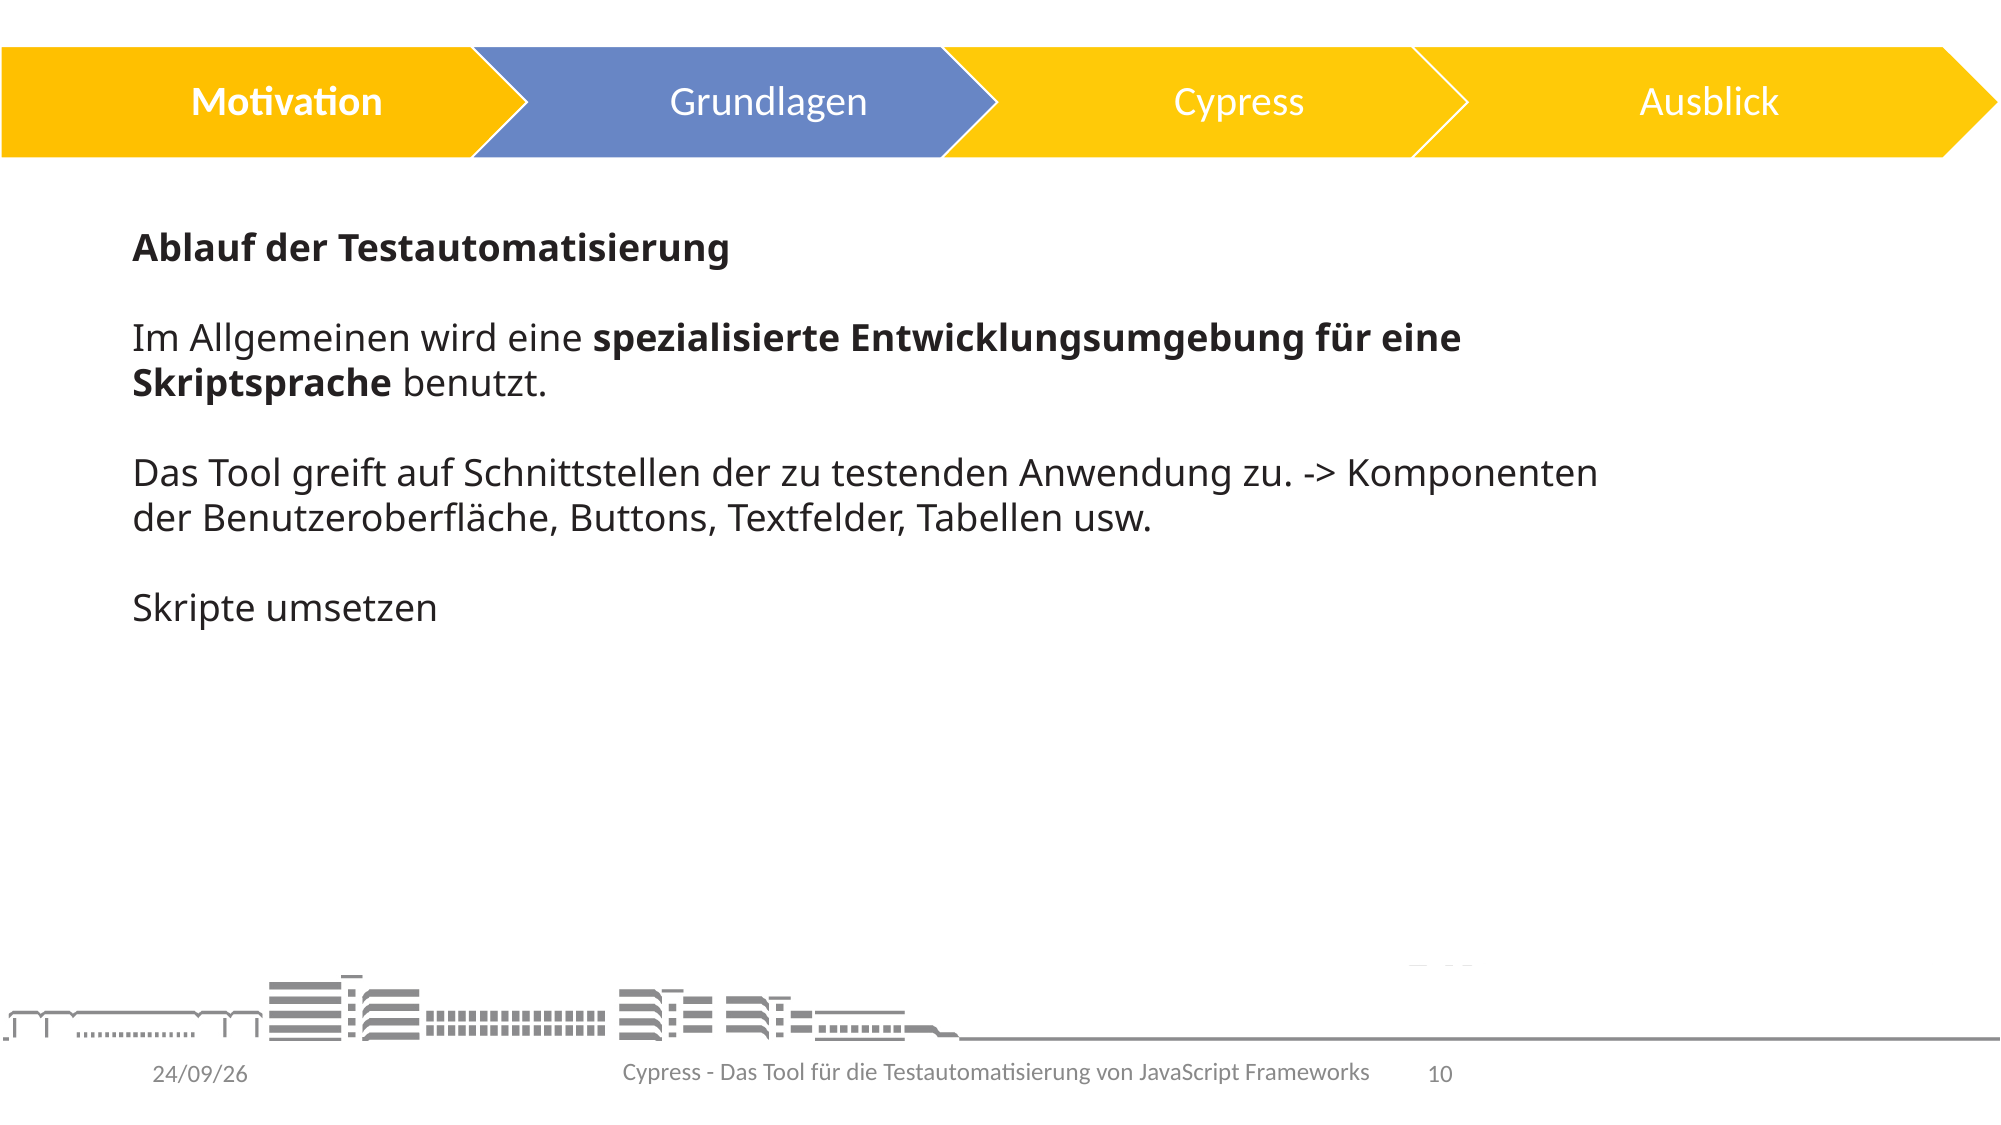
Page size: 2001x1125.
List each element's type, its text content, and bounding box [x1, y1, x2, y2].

text_box 10 [1412, 1042, 1863, 1103]
picture [0, 963, 2000, 1048]
text_box Motivation [0, 46, 526, 159]
text_box Cypress [941, 46, 1466, 159]
text_box Grundlagen [470, 46, 996, 159]
text_box Ablauf der Testautomatisierung Im Allgemeinen wird eine spezialisierte Entwicklungsumgebung für eine Skriptsprache benutzt. Das Tool greift auf Schnittstellen der zu testenden Anwendung zu. -> Komponenten der Benutzeroberfläche, Buttons, Textfelder, Tabellen usw. Skripte umsetzen [117, 217, 1621, 727]
list [40, 188, 1162, 964]
text_box Cypress - Das Tool für die Testautomatisierung von JavaScript Frameworks [588, 1042, 1412, 1103]
text_box Ausblick [1411, 46, 2000, 159]
text_box 24/05/2022 [137, 1042, 588, 1103]
